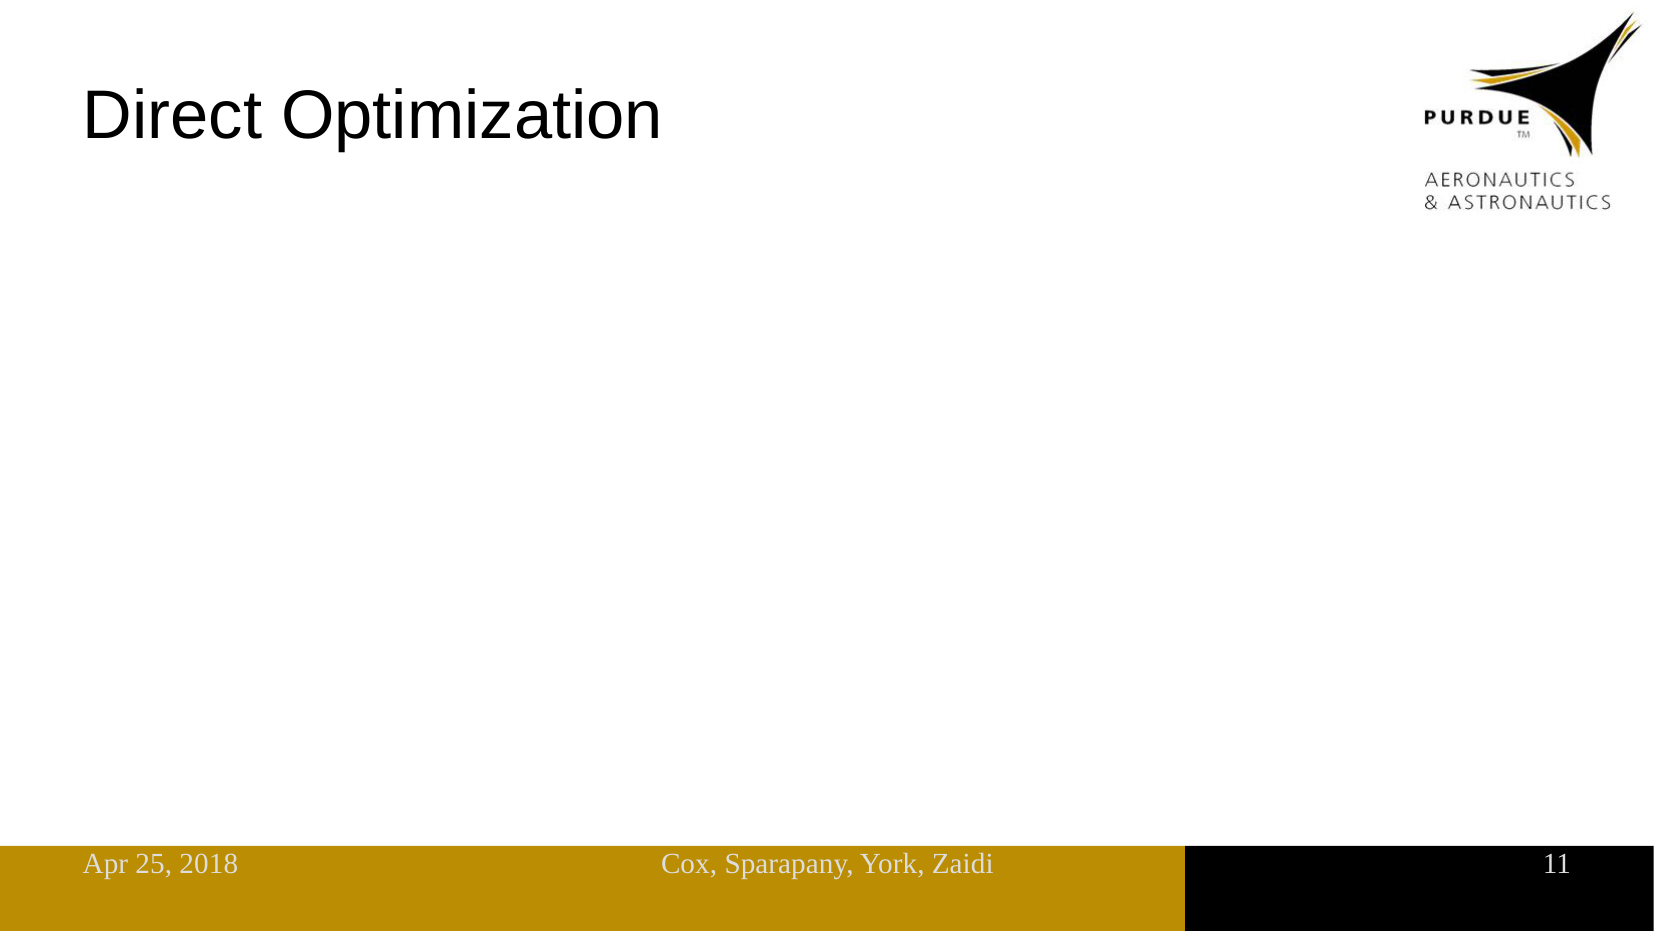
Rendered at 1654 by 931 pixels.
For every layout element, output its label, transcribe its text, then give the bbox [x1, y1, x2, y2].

picture [1415, 0, 1654, 218]
title Direct Optimization [82, 37, 1571, 193]
